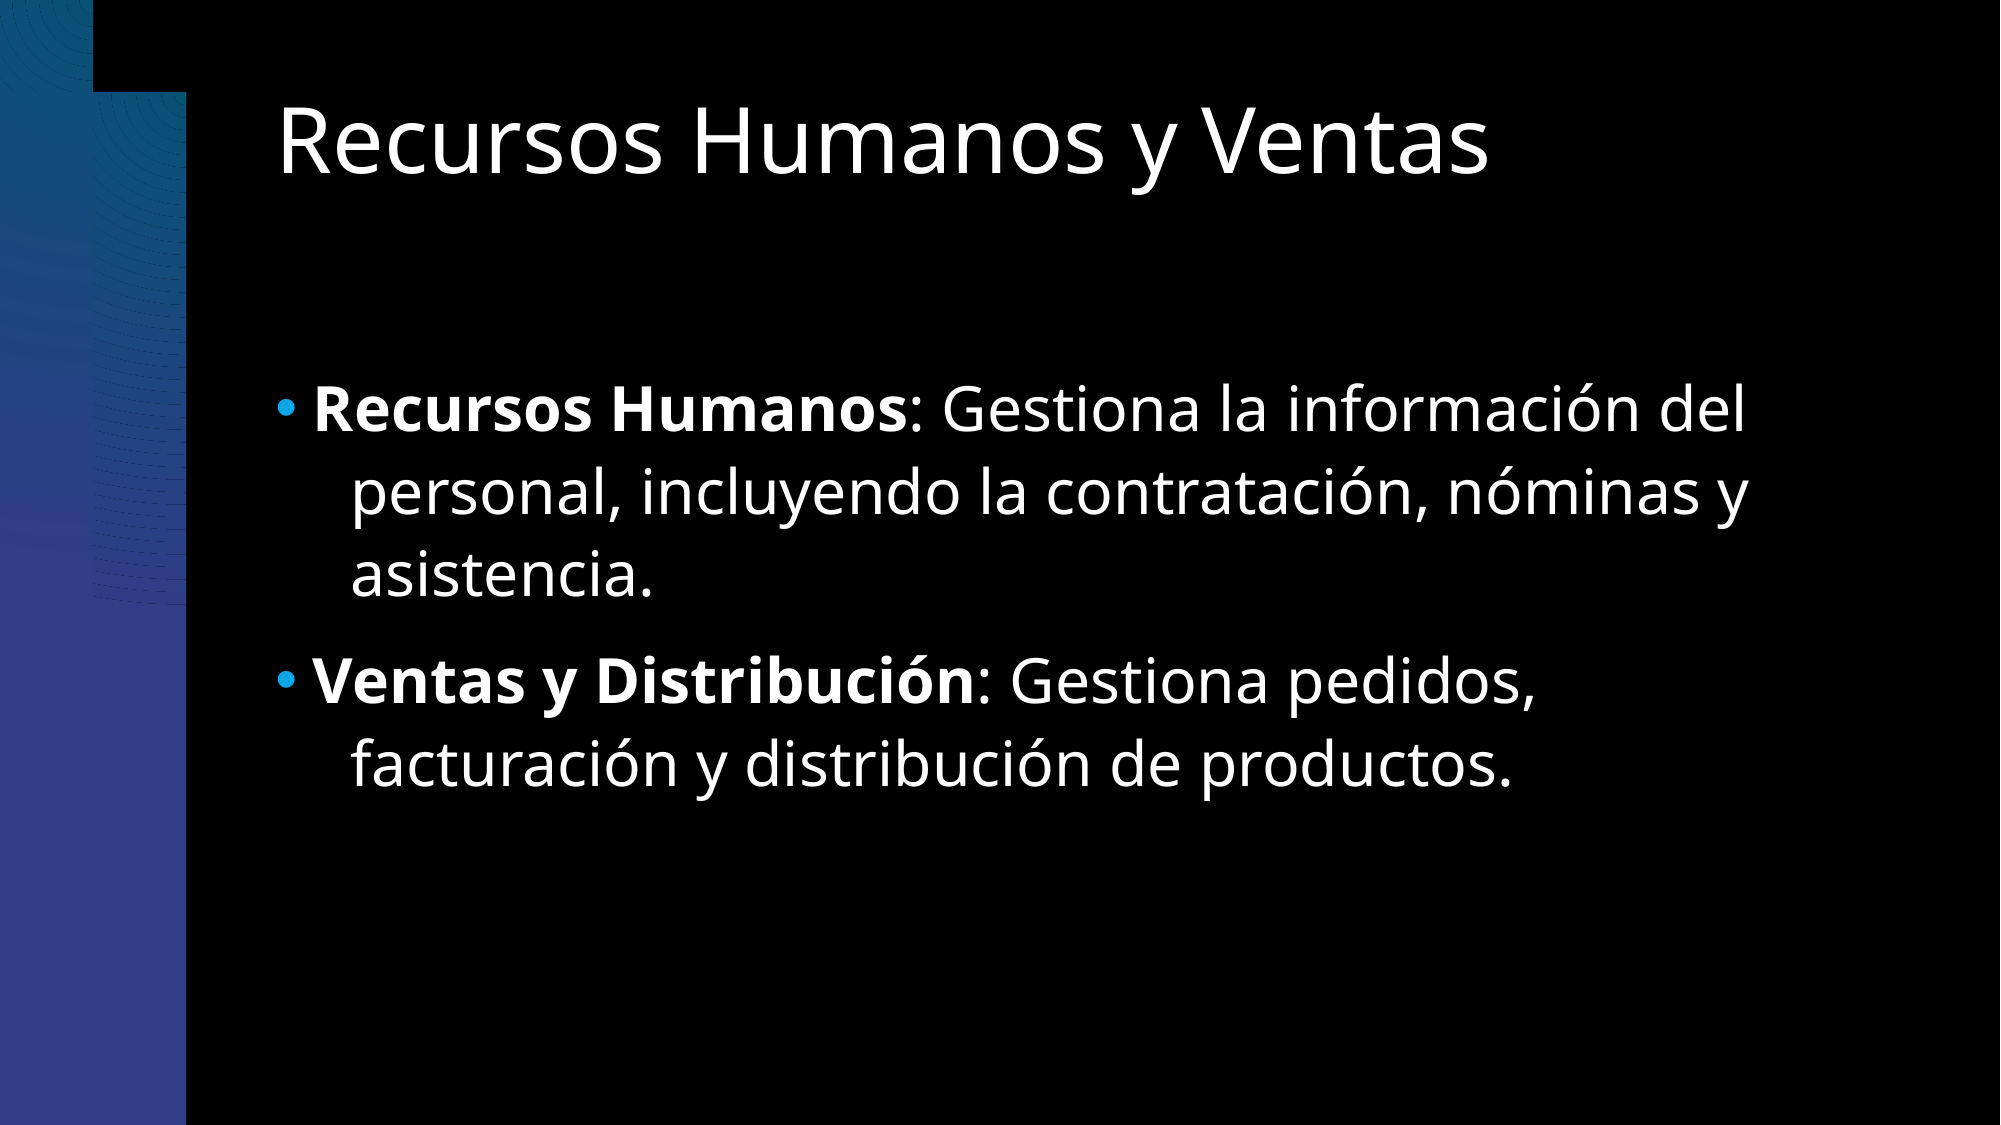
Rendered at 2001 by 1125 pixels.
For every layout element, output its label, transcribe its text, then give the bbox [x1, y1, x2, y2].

title Recursos Humanos y Ventas [260, 74, 1817, 330]
list Recursos Humanos: Gestiona la información del personal, incluyendo la contratación, nóminas y asistencia. Ventas y Distribución: Gestiona pedidos, facturación y distribución de productos. [260, 354, 1817, 999]
